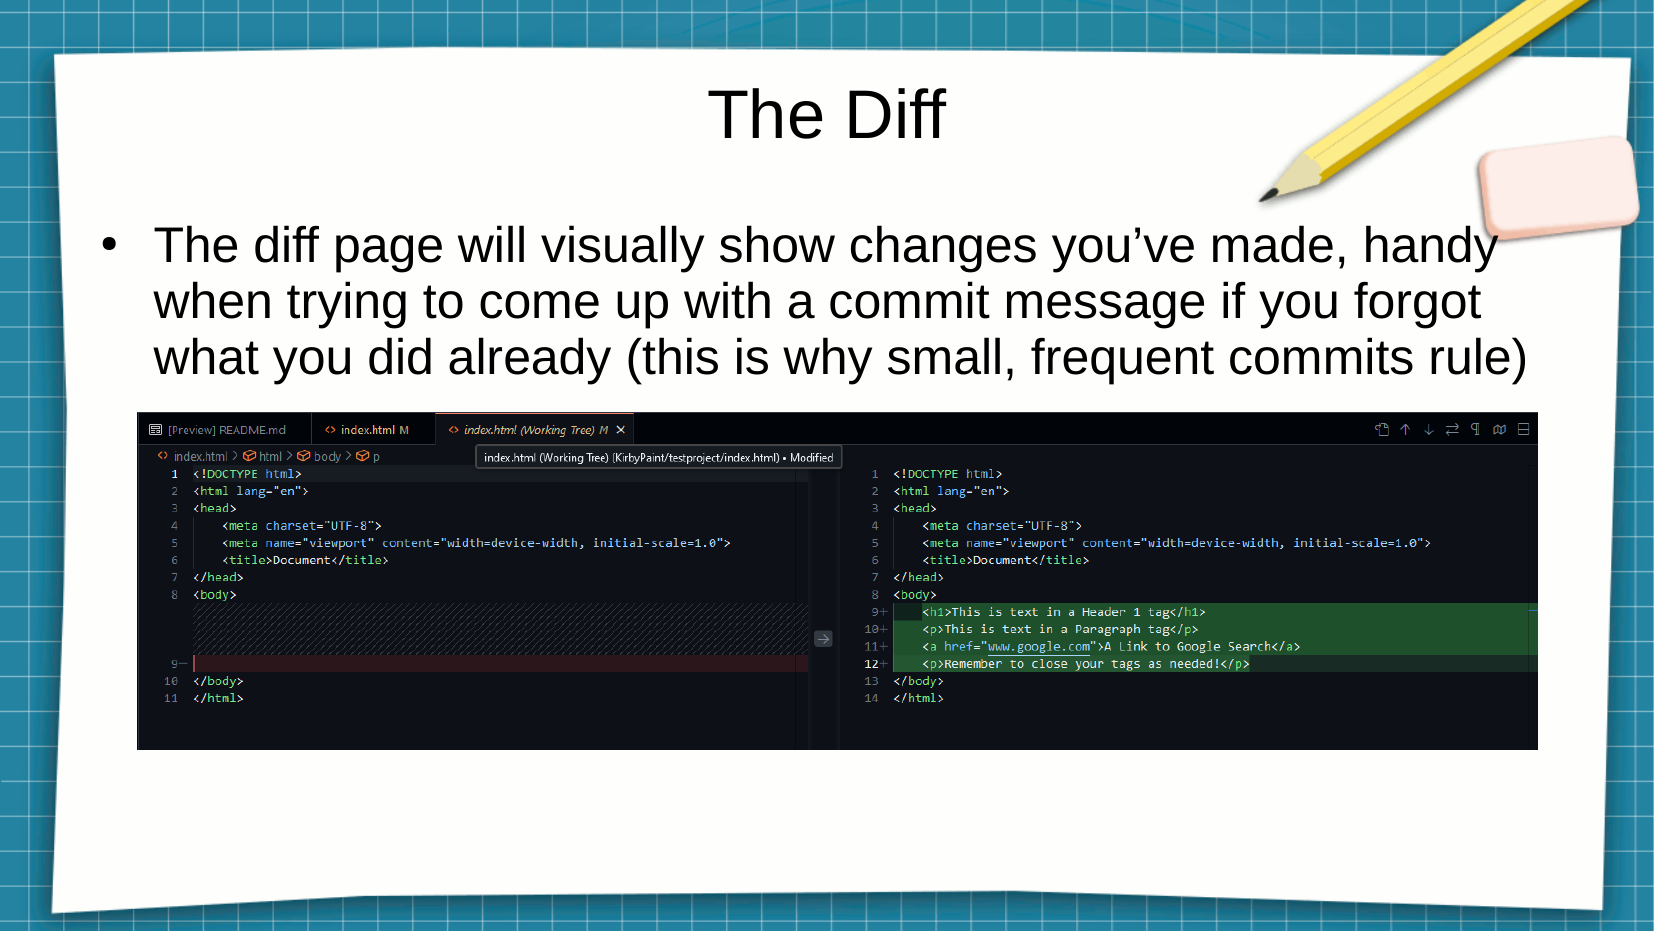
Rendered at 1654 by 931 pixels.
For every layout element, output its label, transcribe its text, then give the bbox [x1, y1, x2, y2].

picture [0, 0, 1654, 931]
list The diff page will visually show changes you’ve made, handy when trying to come up with a commit message if you forgot what you did already (this is why small, frequent commits rule) [82, 217, 1571, 413]
title The Diff [82, 37, 1571, 193]
